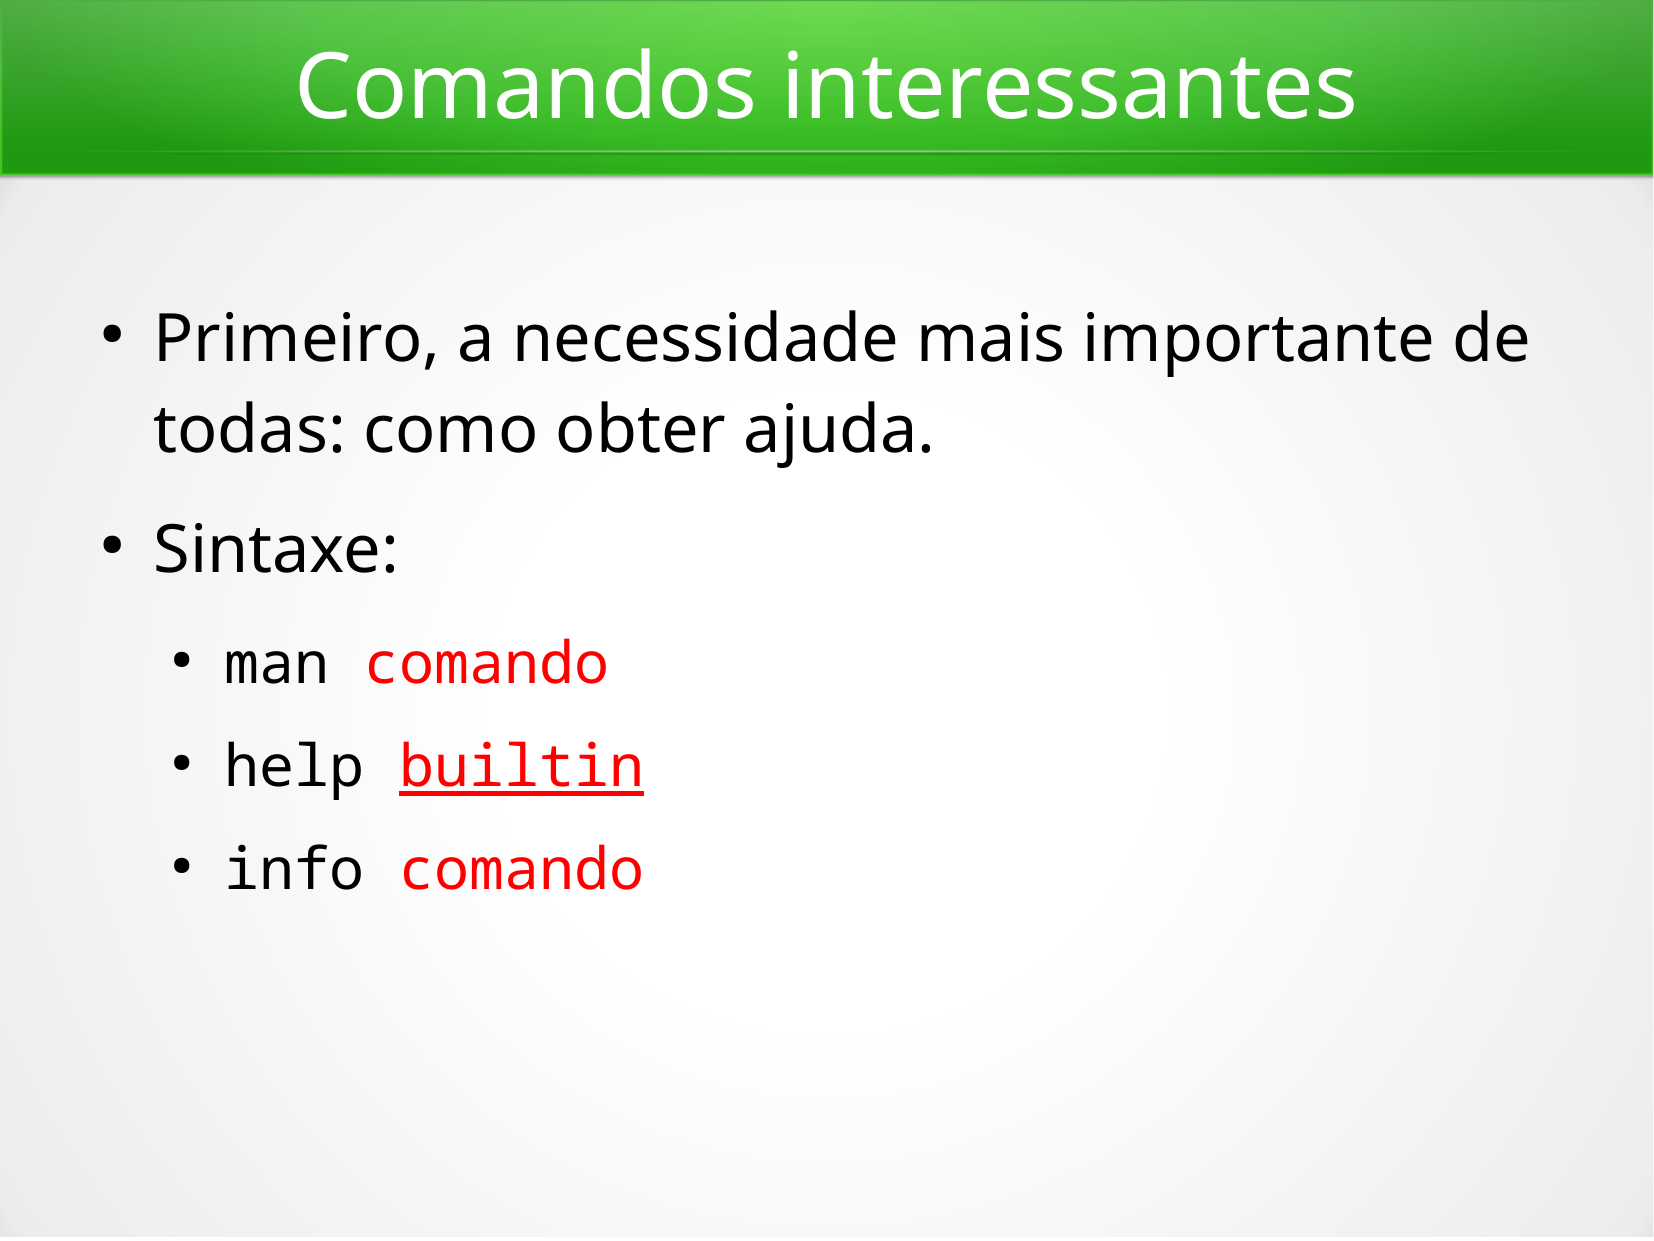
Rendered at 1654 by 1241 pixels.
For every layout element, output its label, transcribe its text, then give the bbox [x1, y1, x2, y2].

picture [0, 0, 1654, 1237]
list Primeiro, a necessidade mais importante de todas: como obter ajuda. Sintaxe: man comando help builtin info comando [82, 290, 1571, 1010]
title Comandos interessantes [82, 11, 1571, 154]
